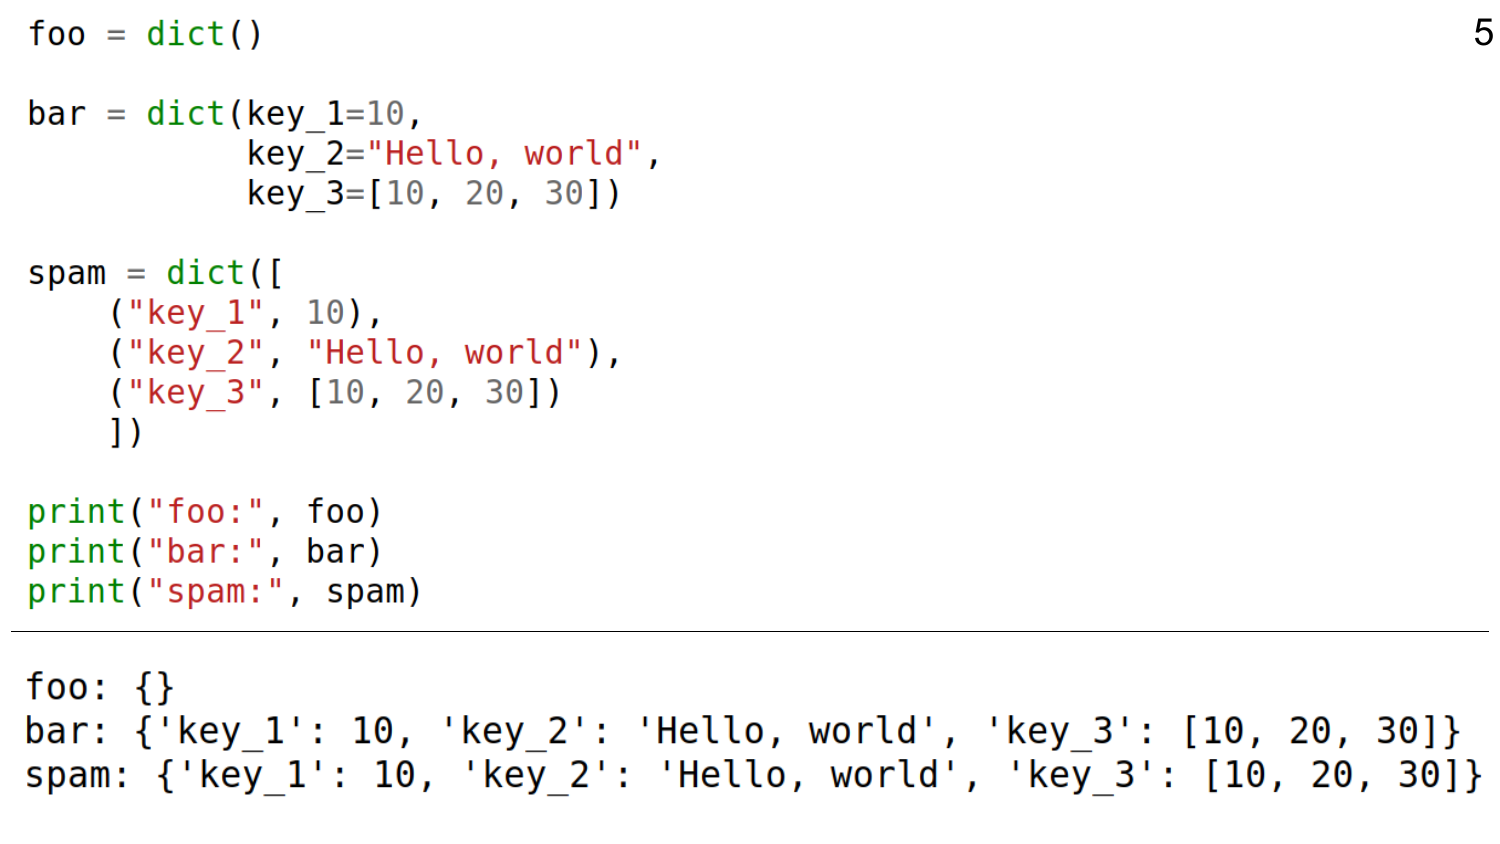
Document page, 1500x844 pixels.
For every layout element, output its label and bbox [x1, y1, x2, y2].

picture [20, 11, 666, 618]
picture [20, 658, 1486, 808]
